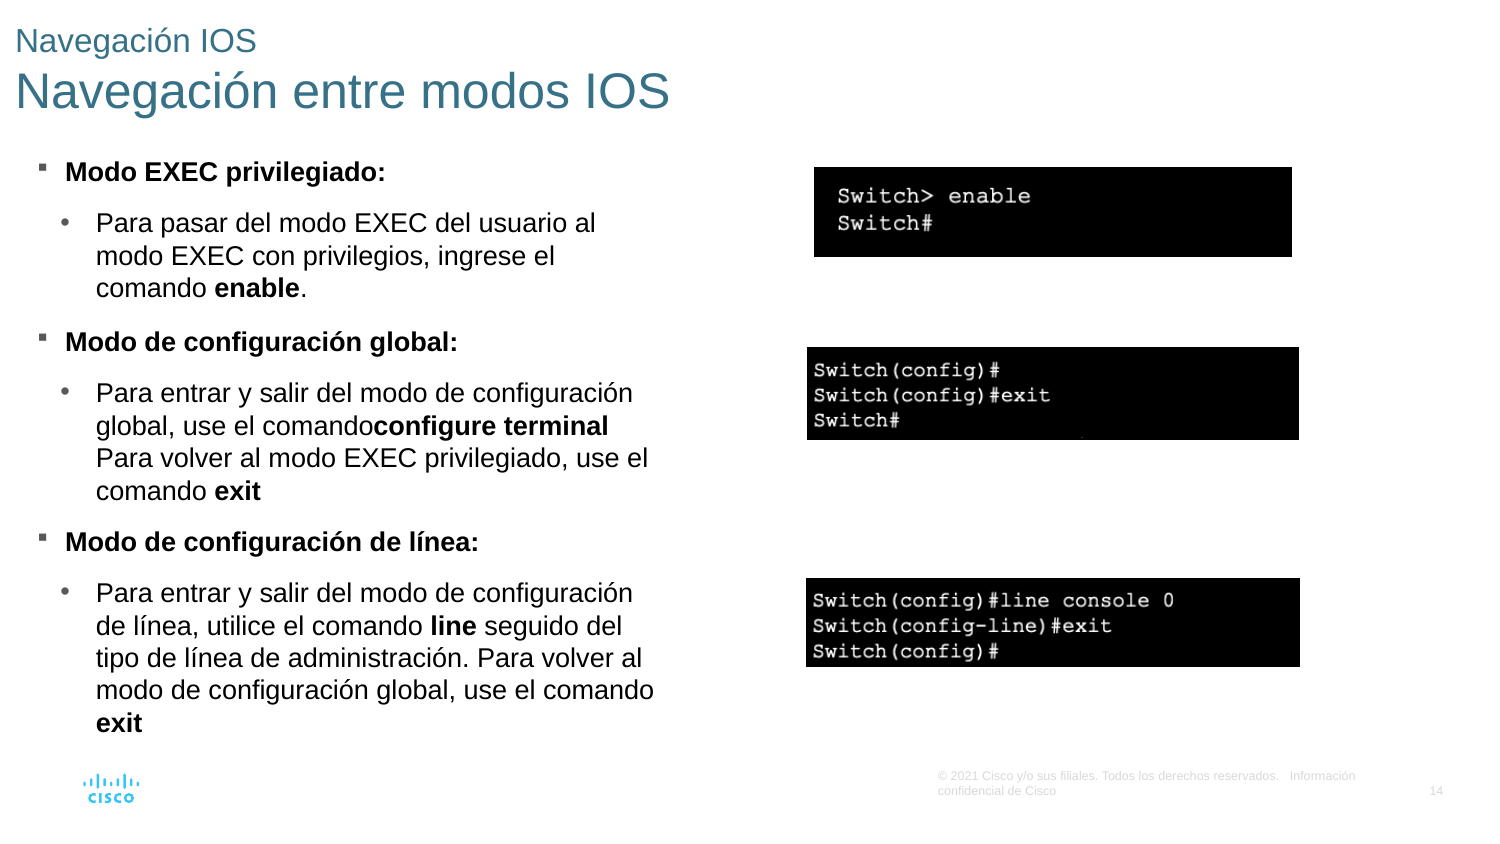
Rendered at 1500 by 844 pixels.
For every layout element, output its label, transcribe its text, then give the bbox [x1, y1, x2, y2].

title Navegación IOS Navegación entre modos IOS [0, 6, 1500, 131]
picture [814, 167, 1292, 257]
list Modo EXEC privilegiado: Para pasar del modo EXEC del usuario al modo EXEC con privilegios, ingrese el comando enable. Modo de configuración global: Para entrar y salir del modo de configuración global, use el comandoconfigure terminal Para volver al modo EXEC privilegiado, use el comando exit Modo de configuración de línea: Para entrar y salir del modo de configuración de línea, utilice el comando line seguido del tipo de línea de administración. Para volver al modo de configuración global, use el comando exit [22, 147, 694, 750]
picture [806, 578, 1300, 667]
picture [807, 347, 1299, 440]
